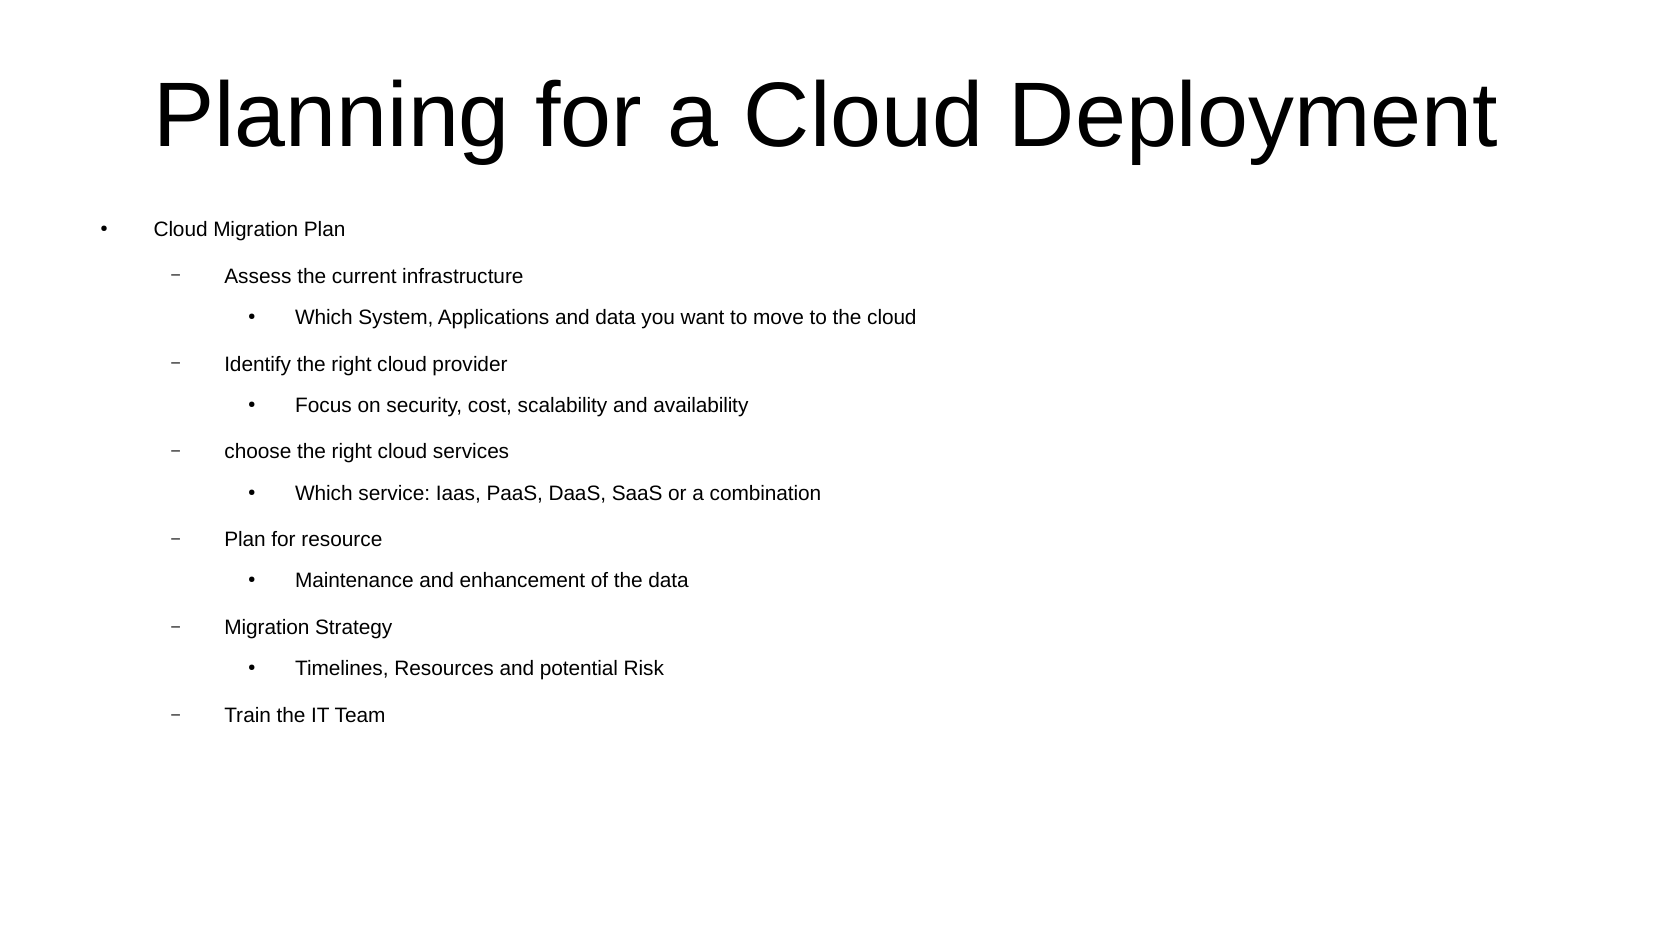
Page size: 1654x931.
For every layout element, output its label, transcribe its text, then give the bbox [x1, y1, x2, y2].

title Planning for a Cloud Deployment [82, 37, 1571, 193]
list Cloud Migration Plan Assess the current infrastructure Which System, Applications and data you want to move to the cloud Identify the right cloud provider Focus on security, cost, scalability and availability choose the right cloud services Which service: Iaas, PaaS, DaaS, SaaS or a combination Plan for resource Maintenance and enhancement of the data Migration Strategy Timelines, Resources and potential Risk Train the IT Team [82, 217, 1571, 758]
